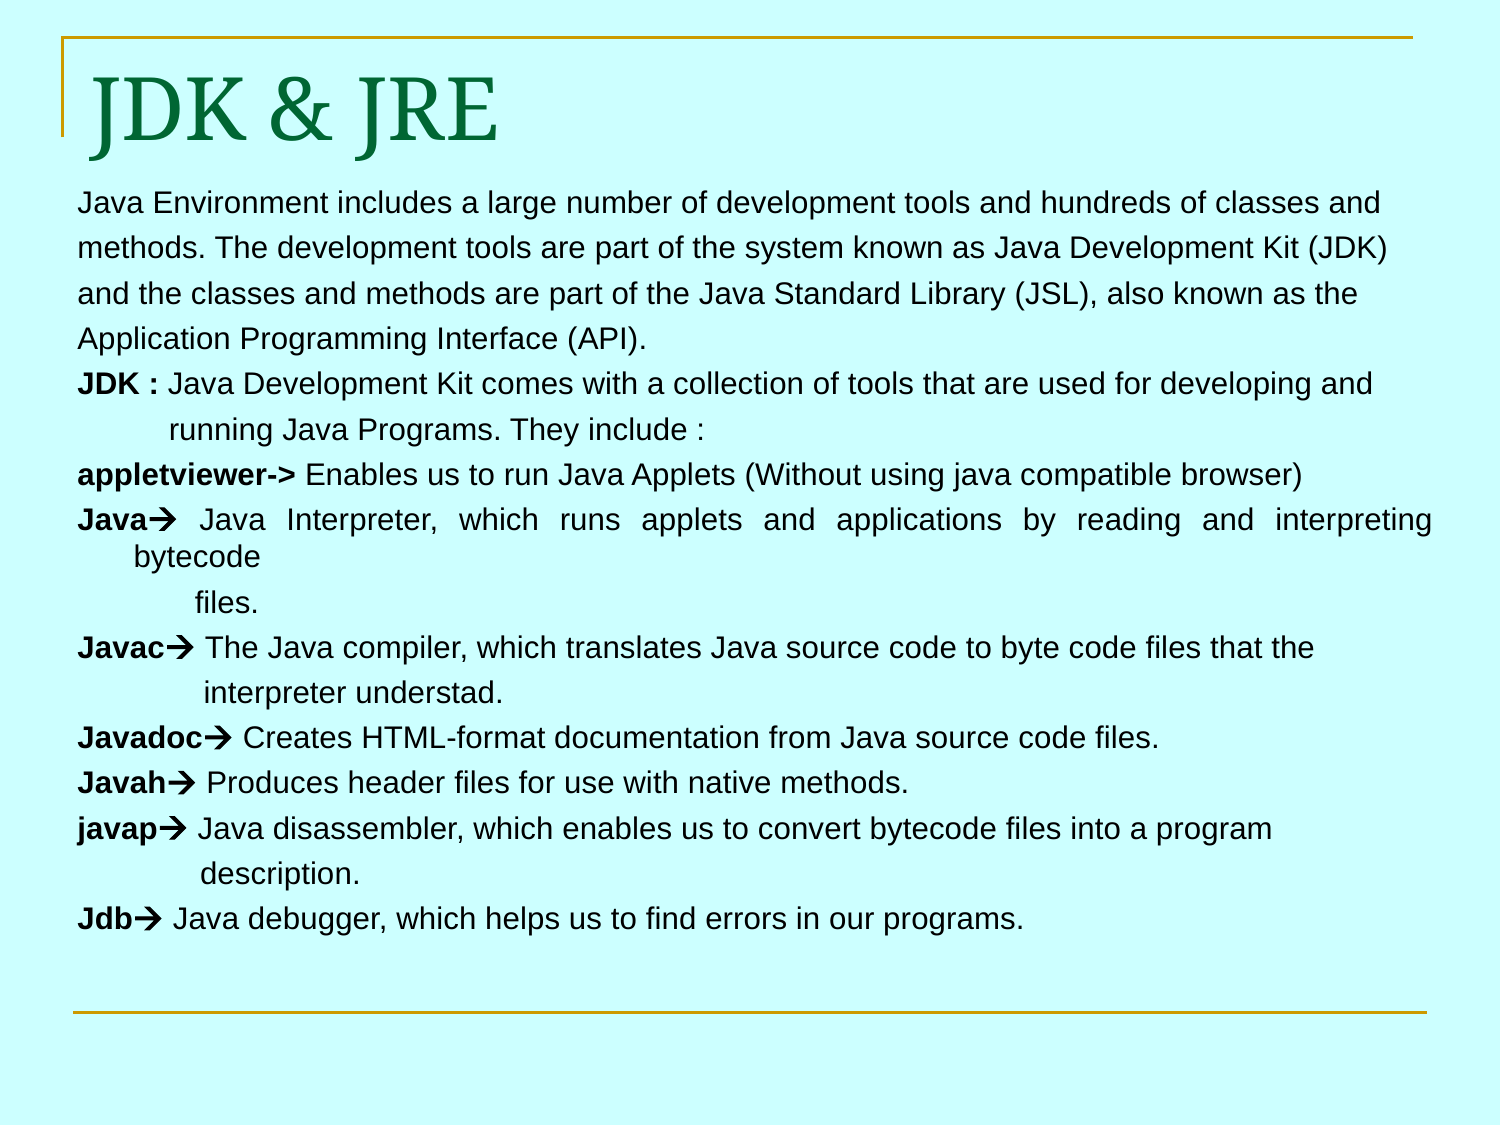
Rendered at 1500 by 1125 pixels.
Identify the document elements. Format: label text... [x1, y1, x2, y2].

title JDK & JRE [75, 45, 1426, 174]
list Java Environment includes a large number of development tools and hundreds of classes and methods. The development tools are part of the system known as Java Development Kit (JDK) and the classes and methods are part of the Java Standard Library (JSL), also known as the Application Programming Interface (API). JDK : Java Development Kit comes with a collection of tools that are used for developing and running Java Programs. They include : appletviewer-> Enables us to run Java Applets (Without using java compatible browser) Java Java Interpreter, which runs applets and applications by reading and interpreting bytecode files. Javac The Java compiler, which translates Java source code to byte code files that the interpreter understad. Javadoc Creates HTML-format documentation from Java source code files. Javah Produces header files for use with native methods. javap Java disassembler, which enables us to convert bytecode files into a program description. Jdb Java debugger, which helps us to find errors in our programs. [62, 174, 1450, 1000]
